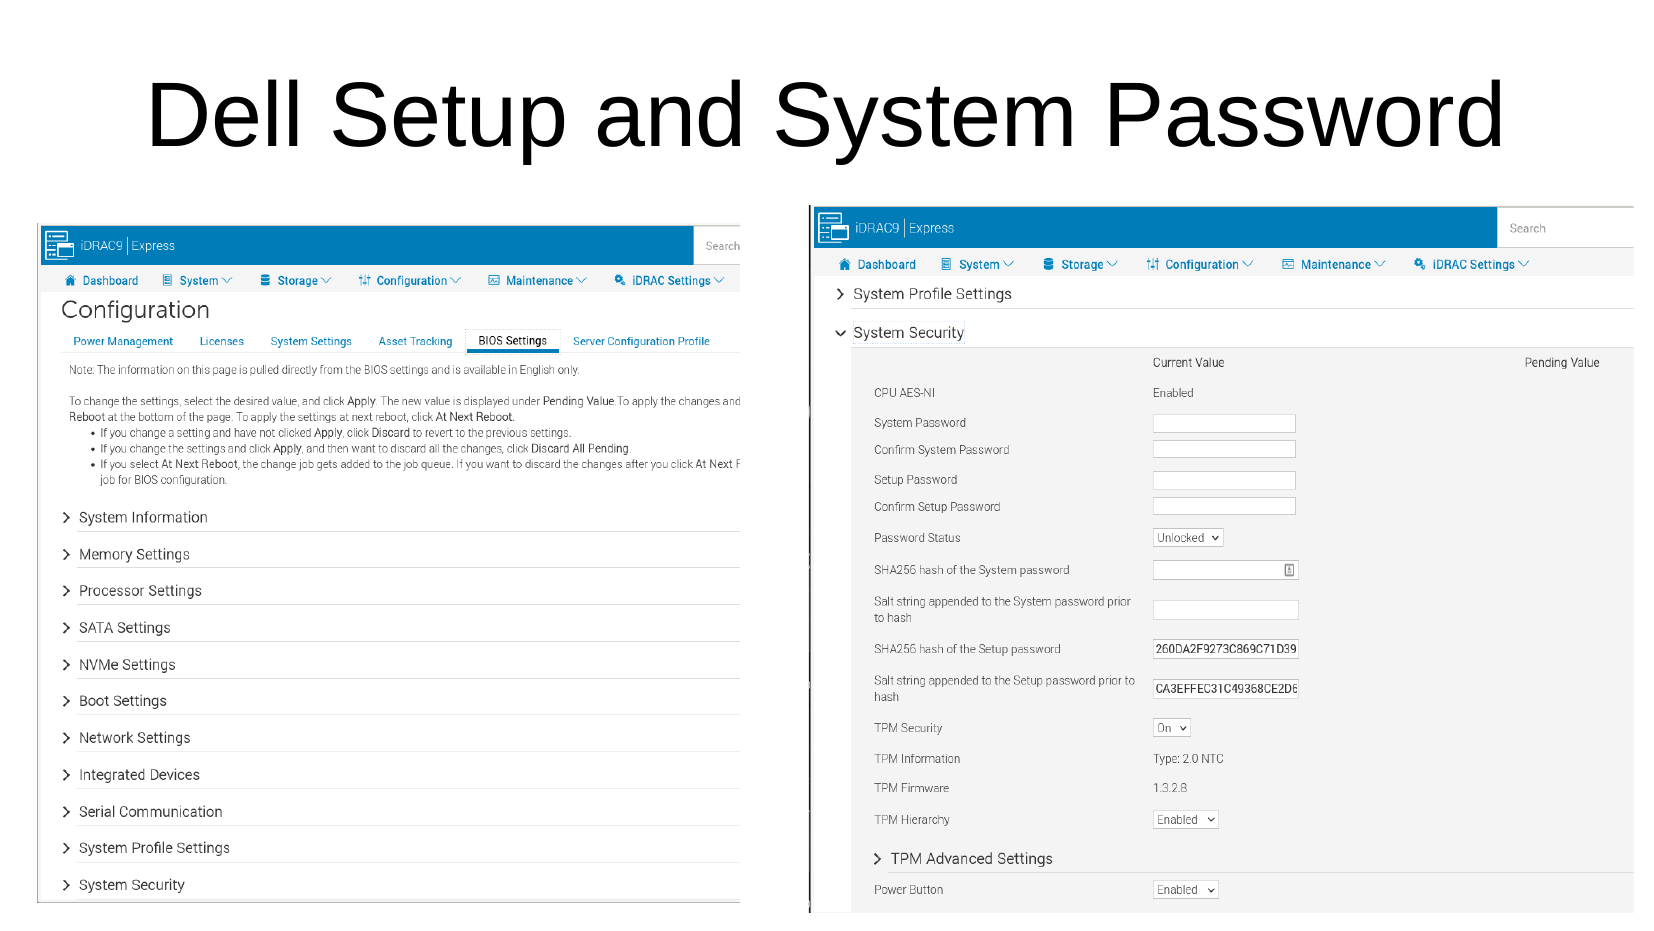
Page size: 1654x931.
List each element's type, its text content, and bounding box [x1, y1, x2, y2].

picture [808, 205, 1634, 913]
picture [37, 223, 740, 903]
title Dell Setup and System Password [82, 37, 1571, 193]
